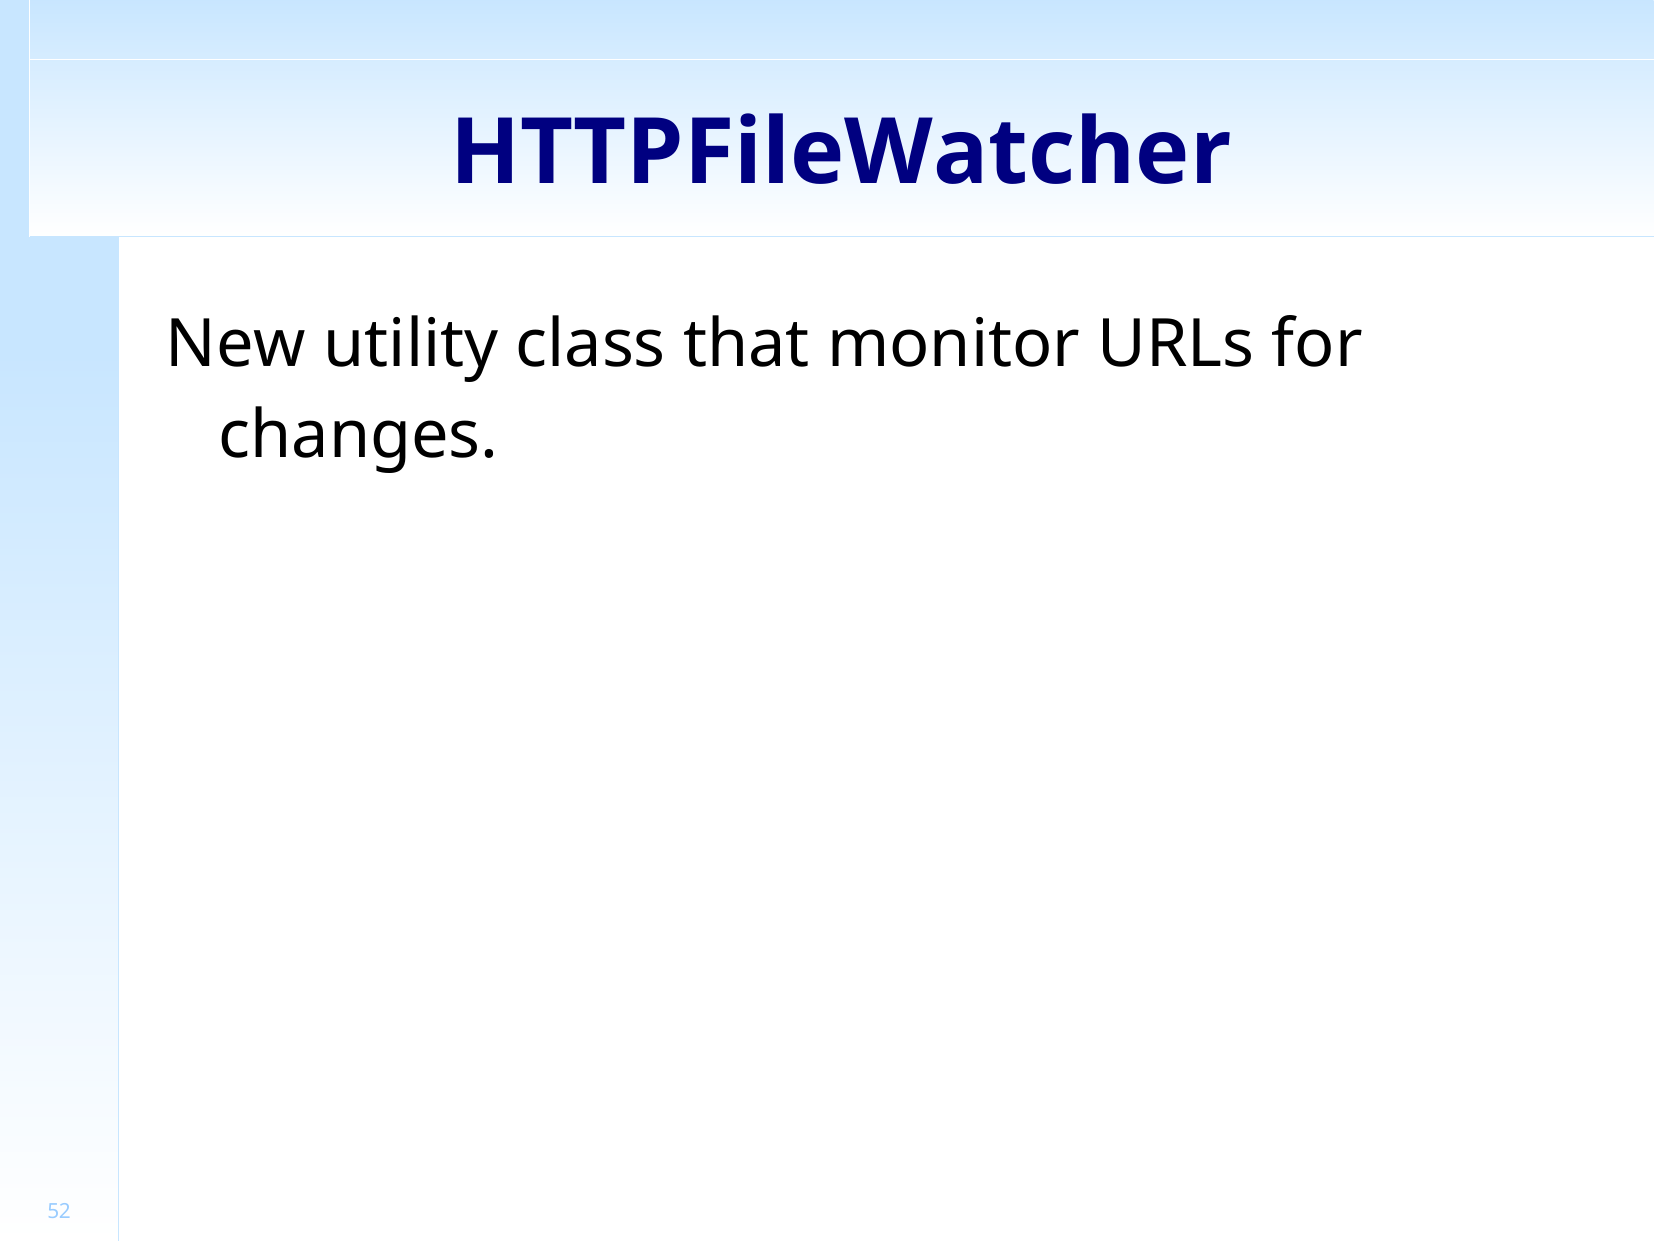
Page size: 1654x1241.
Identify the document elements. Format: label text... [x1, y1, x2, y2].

list New utility class that monitor URLs for changes. [147, 295, 1625, 1182]
title HTTPFileWatcher [29, 59, 1654, 237]
